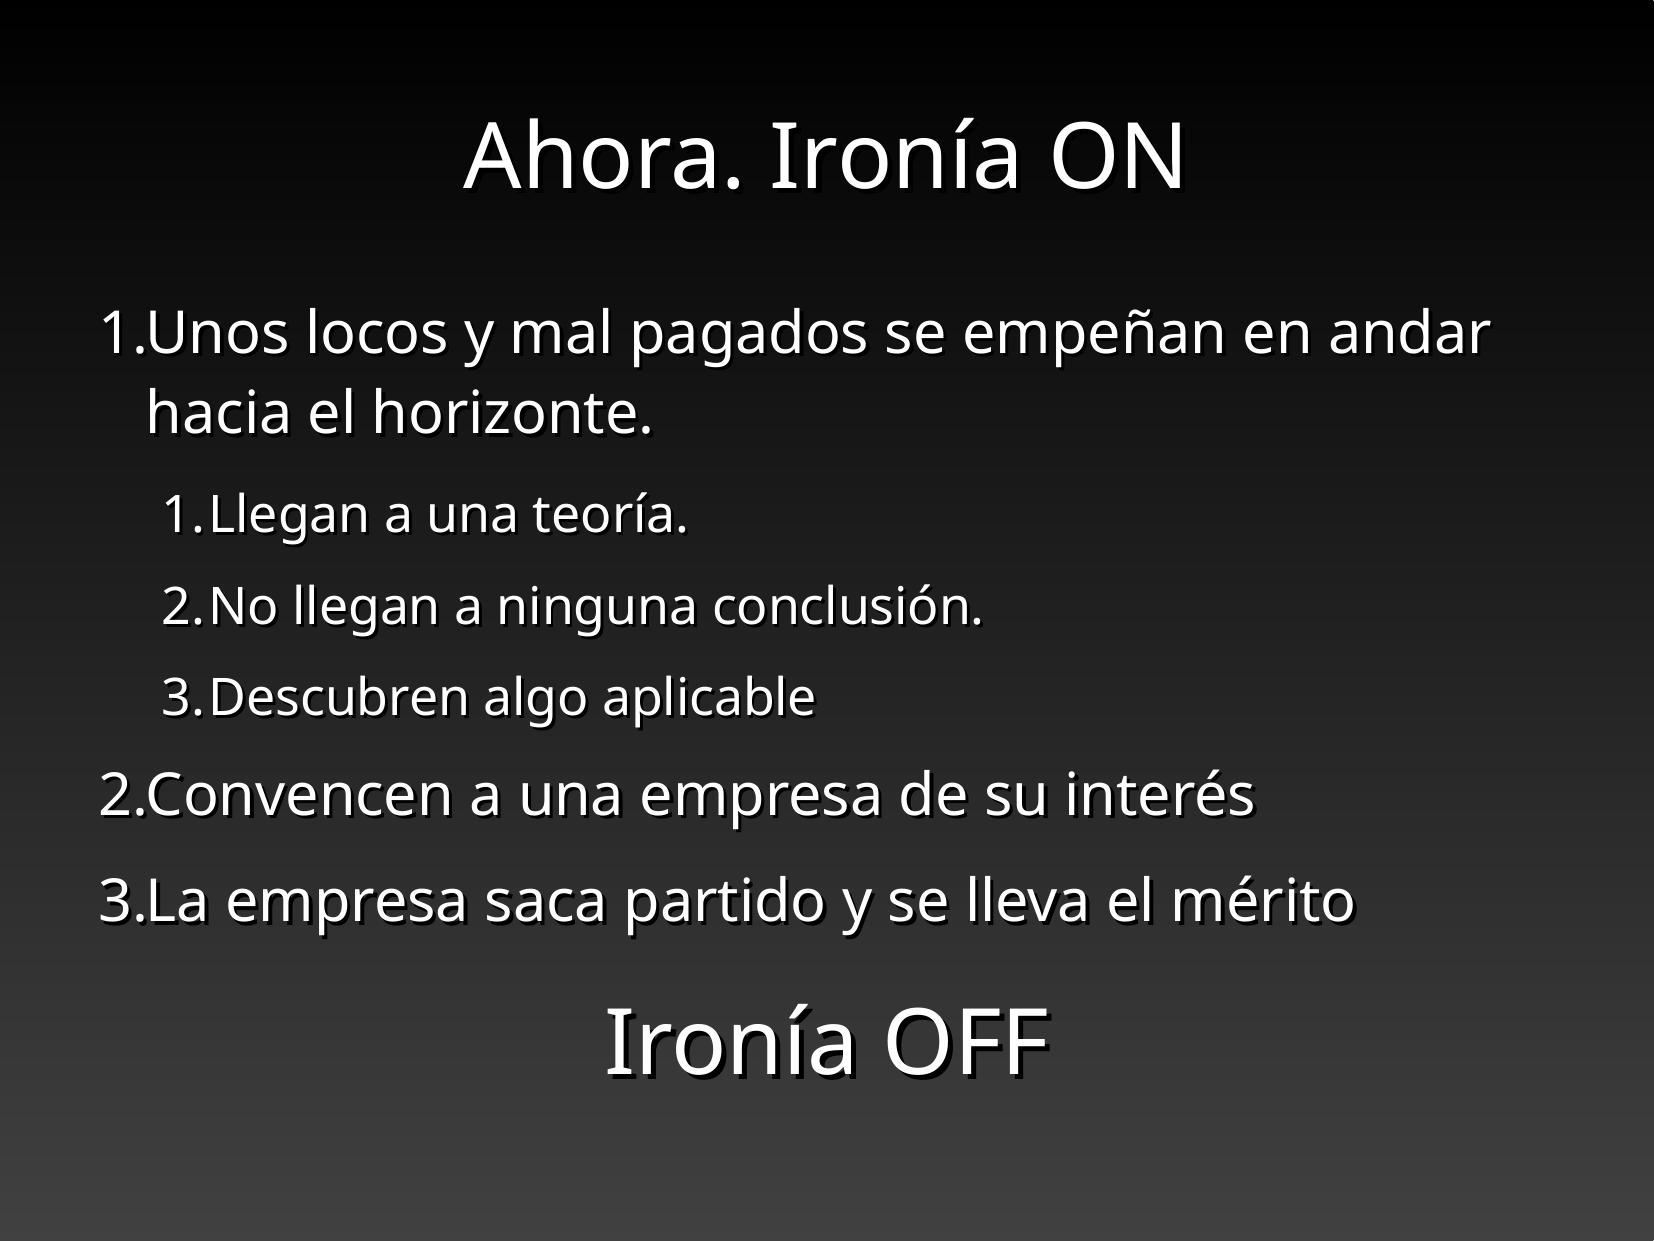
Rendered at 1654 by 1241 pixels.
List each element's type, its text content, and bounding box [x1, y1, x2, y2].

title Ironía OFF [82, 935, 1571, 1143]
title Ahora. Ironía ON [82, 49, 1571, 257]
list Unos locos y mal pagados se empeñan en andar hacia el horizonte. Llegan a una teoría. No llegan a ninguna conclusión. Descubren algo aplicable Convencen a una empresa de su interés La empresa saca partido y se lleva el mérito [82, 290, 1571, 935]
